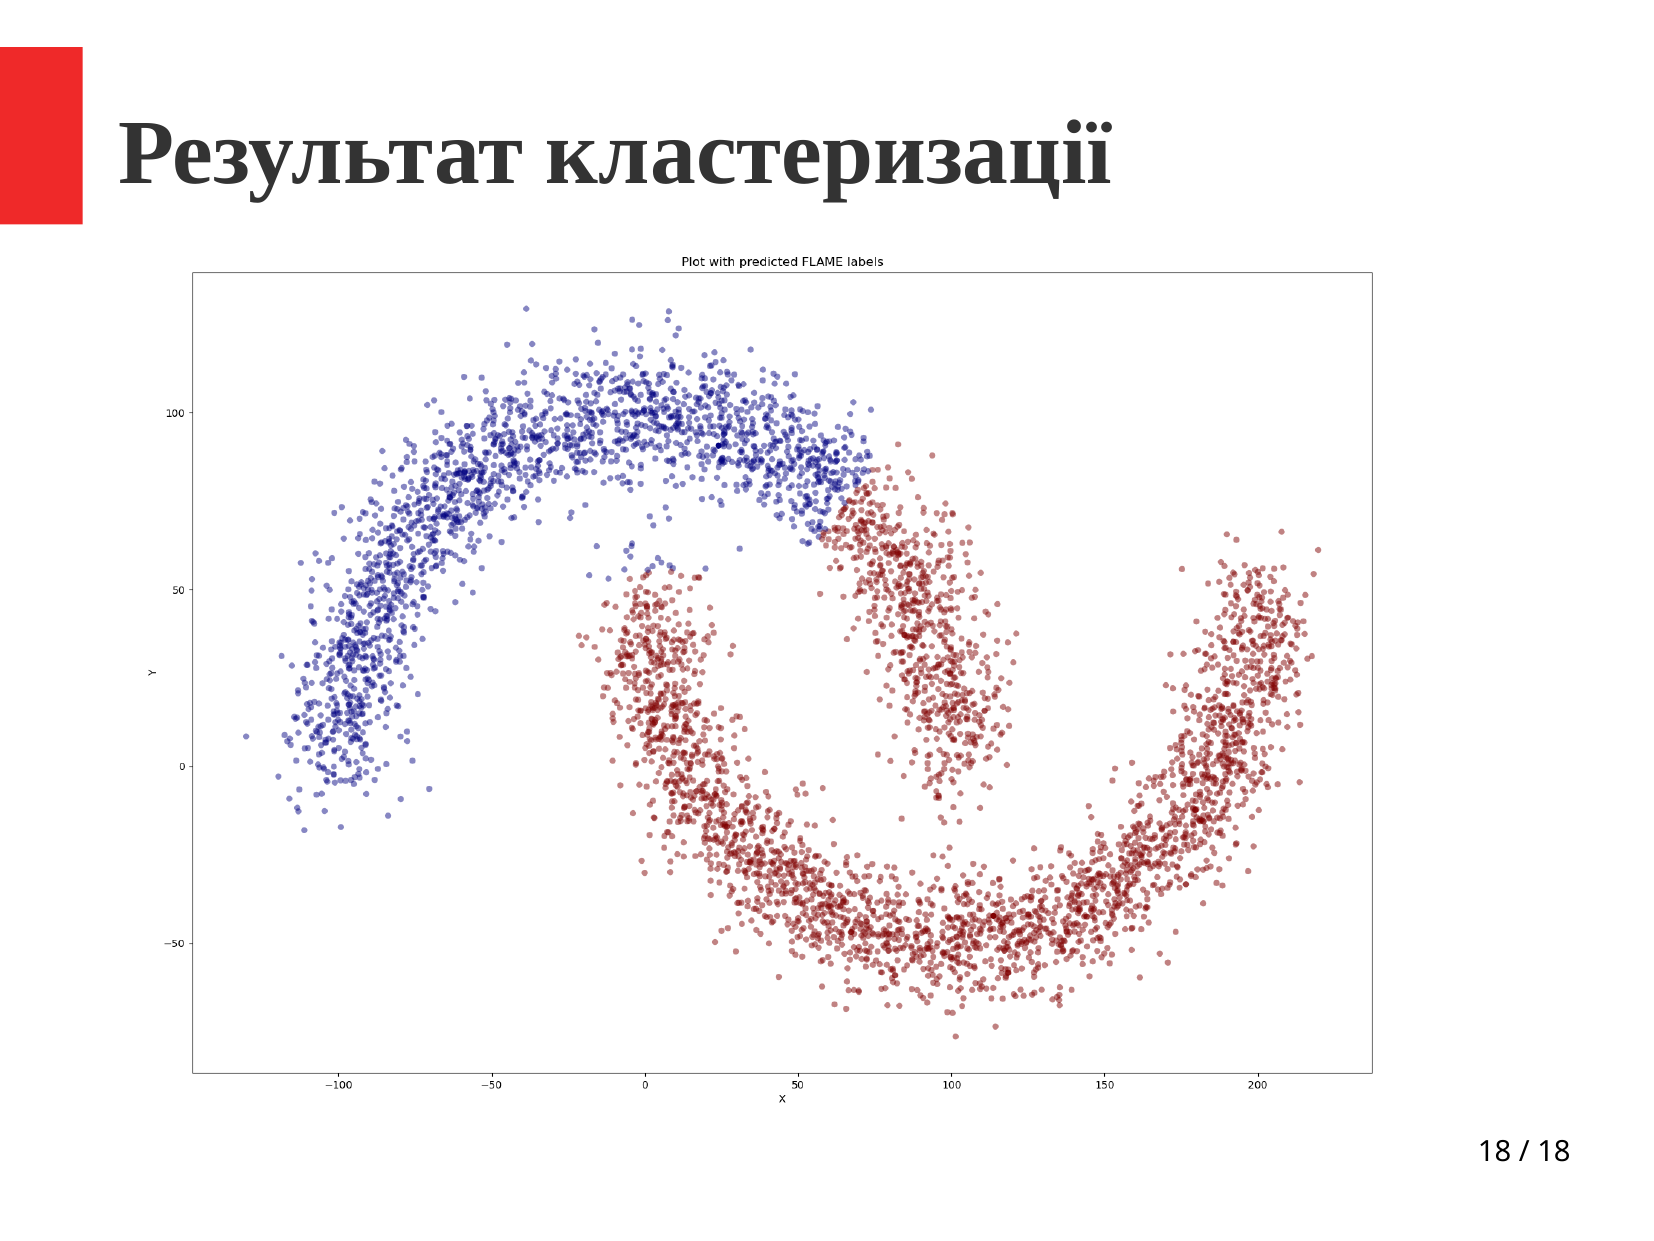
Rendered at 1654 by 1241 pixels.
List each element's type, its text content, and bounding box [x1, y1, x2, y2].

title Результат кластеризації [118, 49, 1571, 257]
picture [120, 240, 1396, 1110]
